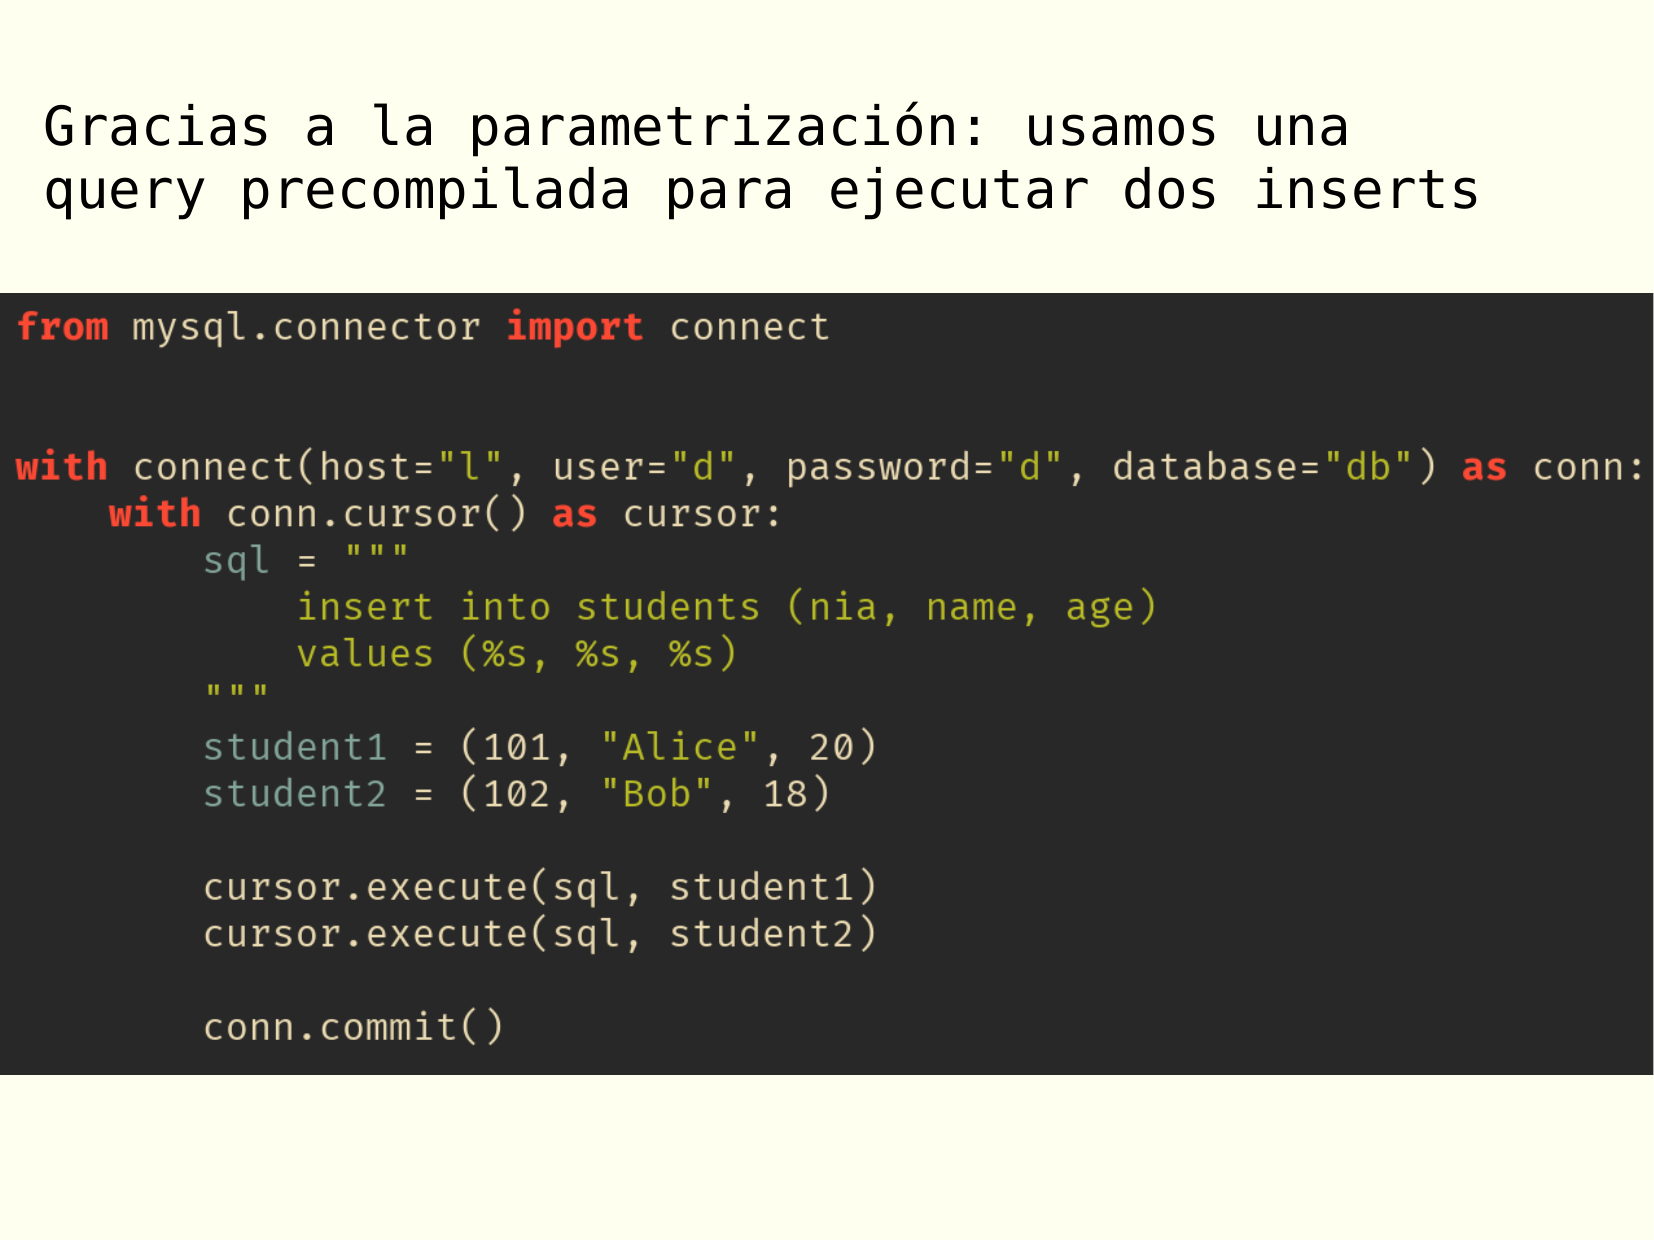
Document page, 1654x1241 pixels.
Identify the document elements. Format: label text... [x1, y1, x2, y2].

title Gracias a la parametrización: usamos una query precompilada para ejecutar dos inserts [43, 54, 1532, 262]
picture [0, 293, 1654, 1075]
